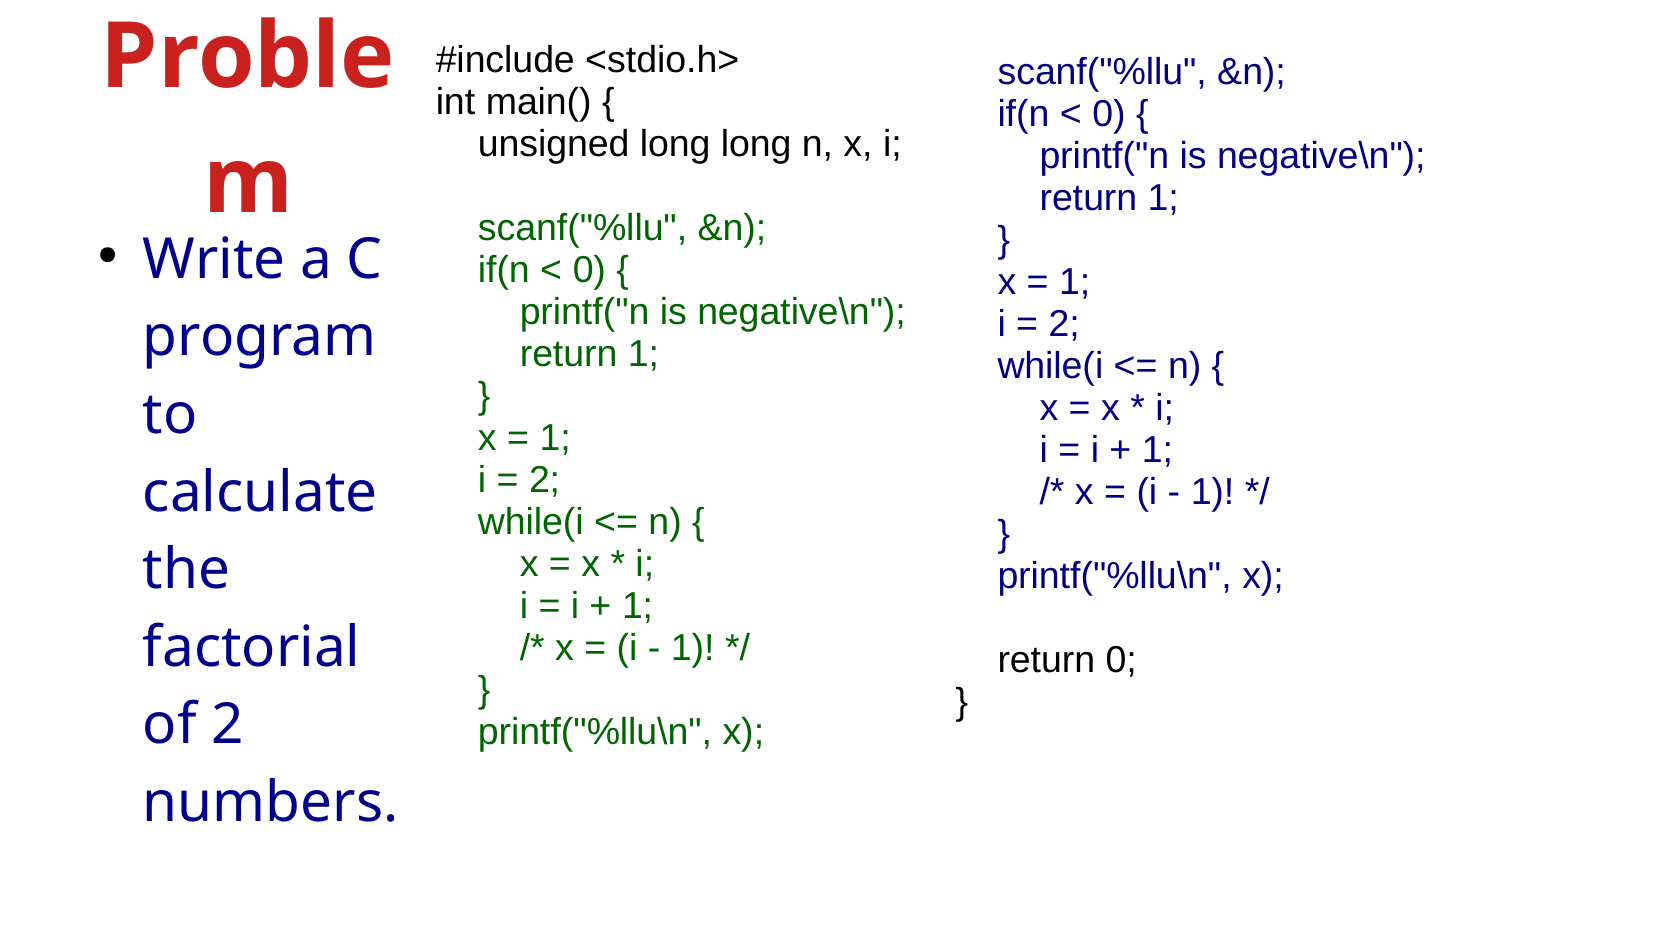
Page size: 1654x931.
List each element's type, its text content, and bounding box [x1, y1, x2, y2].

text_box scanf("%llu", &n); if(n < 0) { printf("n is negative\n"); return 1; } x = 1; i = 2; while(i <= n) { x = x * i; i = i + 1; /* x = (i - 1)! */ } printf("%llu\n", x); return 0; } [940, 42, 1441, 898]
title Problem [82, 37, 414, 193]
text_box #include <stdio.h> int main() { unsigned long long n, x, i; scanf("%llu", &n); if(n < 0) { printf("n is negative\n"); return 1; } x = 1; i = 2; while(i <= n) { x = x * i; i = i + 1; /* x = (i - 1)! */ } printf("%llu\n", x); [421, 31, 922, 886]
list Write a C program to calculate the factorial of 2 numbers. [82, 217, 402, 863]
